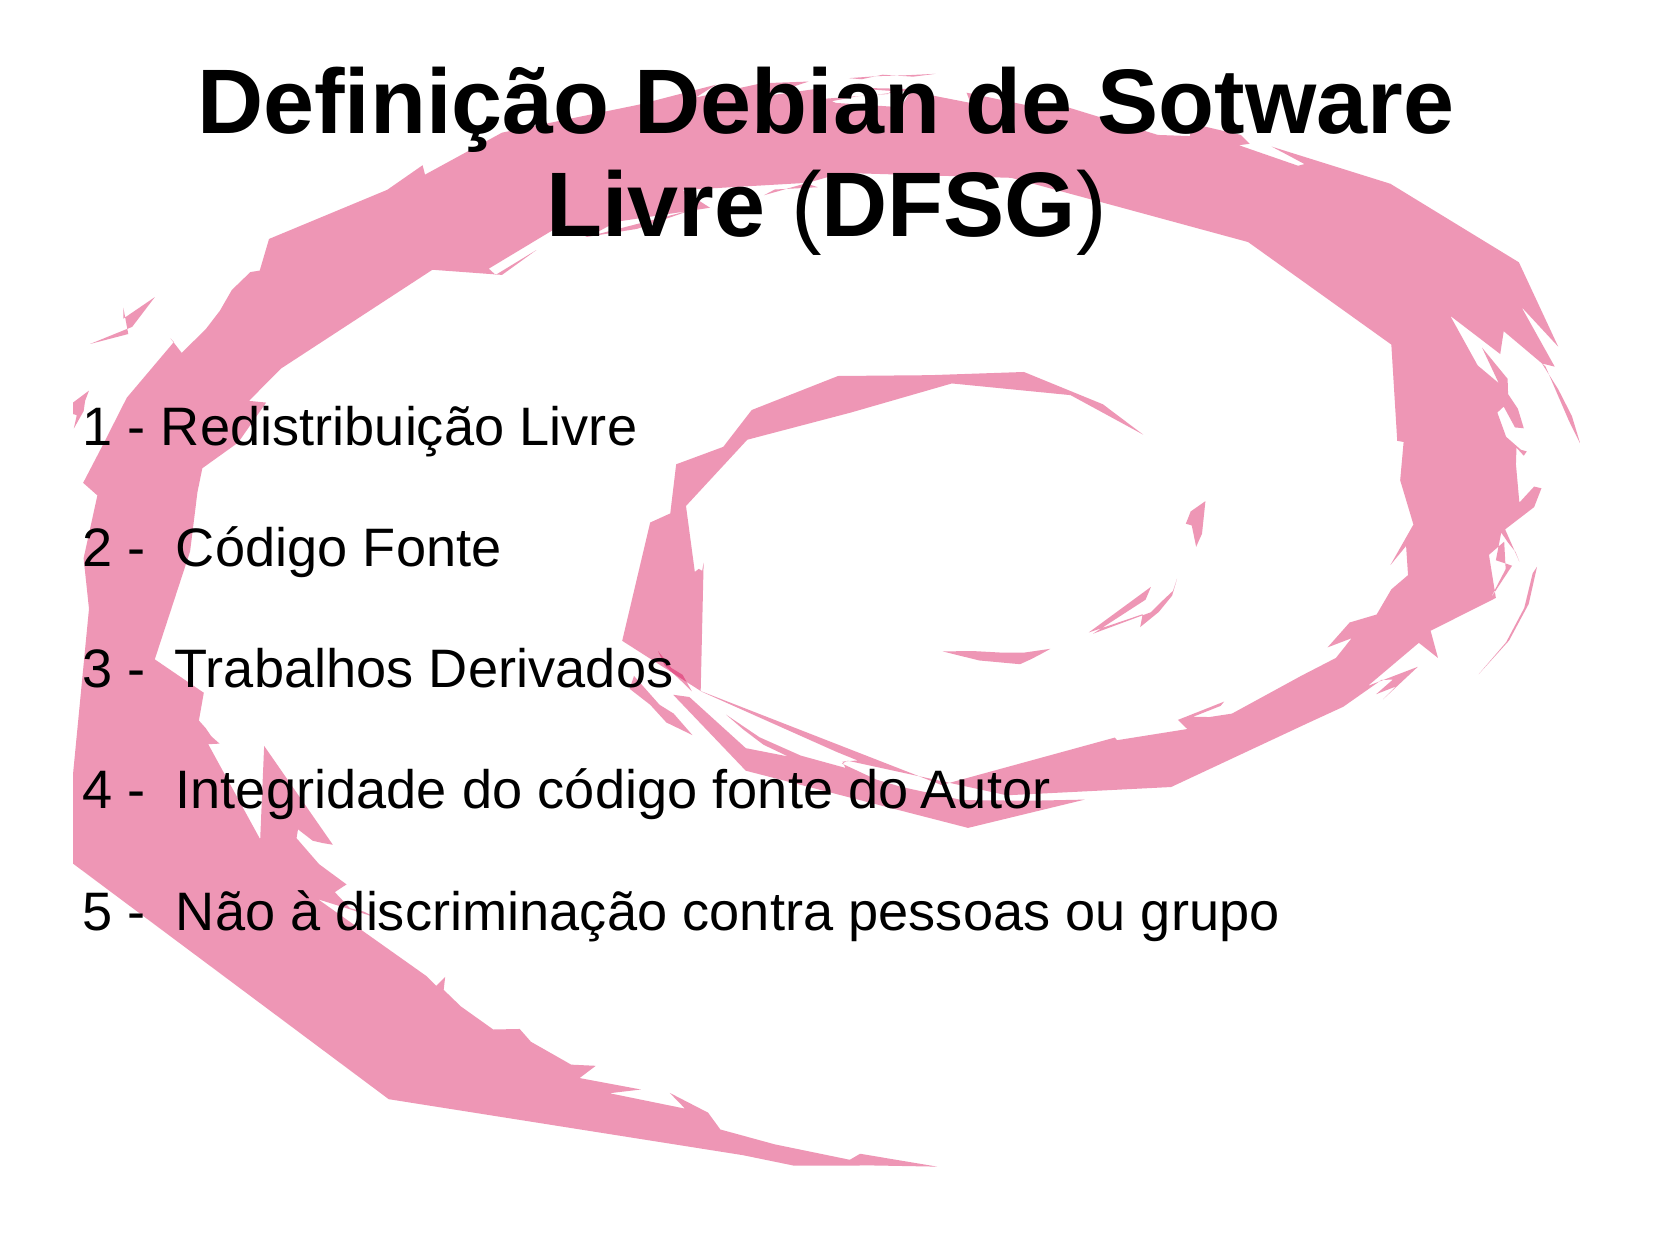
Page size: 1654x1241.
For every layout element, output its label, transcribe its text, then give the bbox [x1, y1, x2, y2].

subtitle 1 - Redistribuição Livre 2 - Código Fonte 3 - Trabalhos Derivados 4 - Integridade do código fonte do Autor 5 - Não à discriminação contra pessoas ou grupo [82, 297, 1571, 1102]
title Definição Debian de Sotware Livre (DFSG) [82, 50, 1571, 256]
